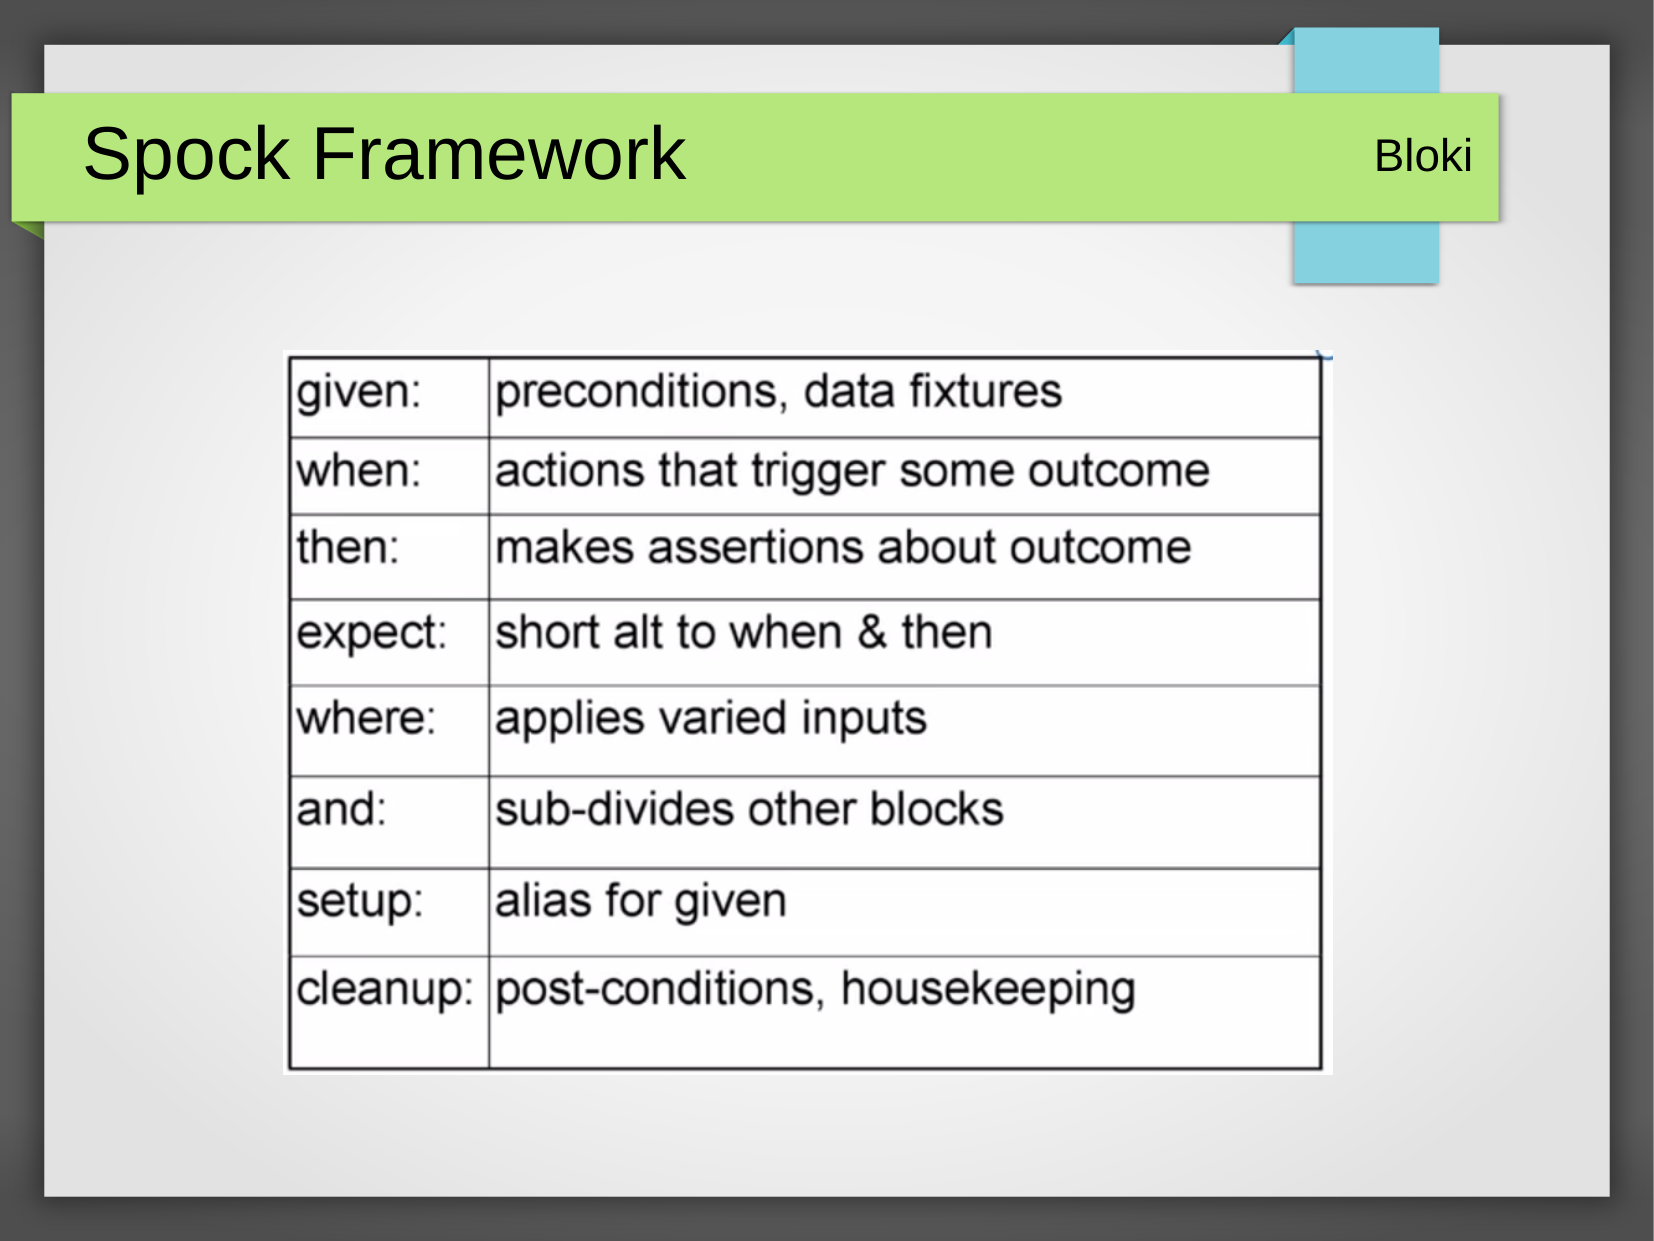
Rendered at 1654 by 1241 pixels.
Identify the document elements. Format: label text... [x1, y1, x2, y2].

title Spock Framework [82, 94, 1264, 213]
picture [0, 0, 1654, 1241]
text_box Bloki [850, 122, 1489, 189]
